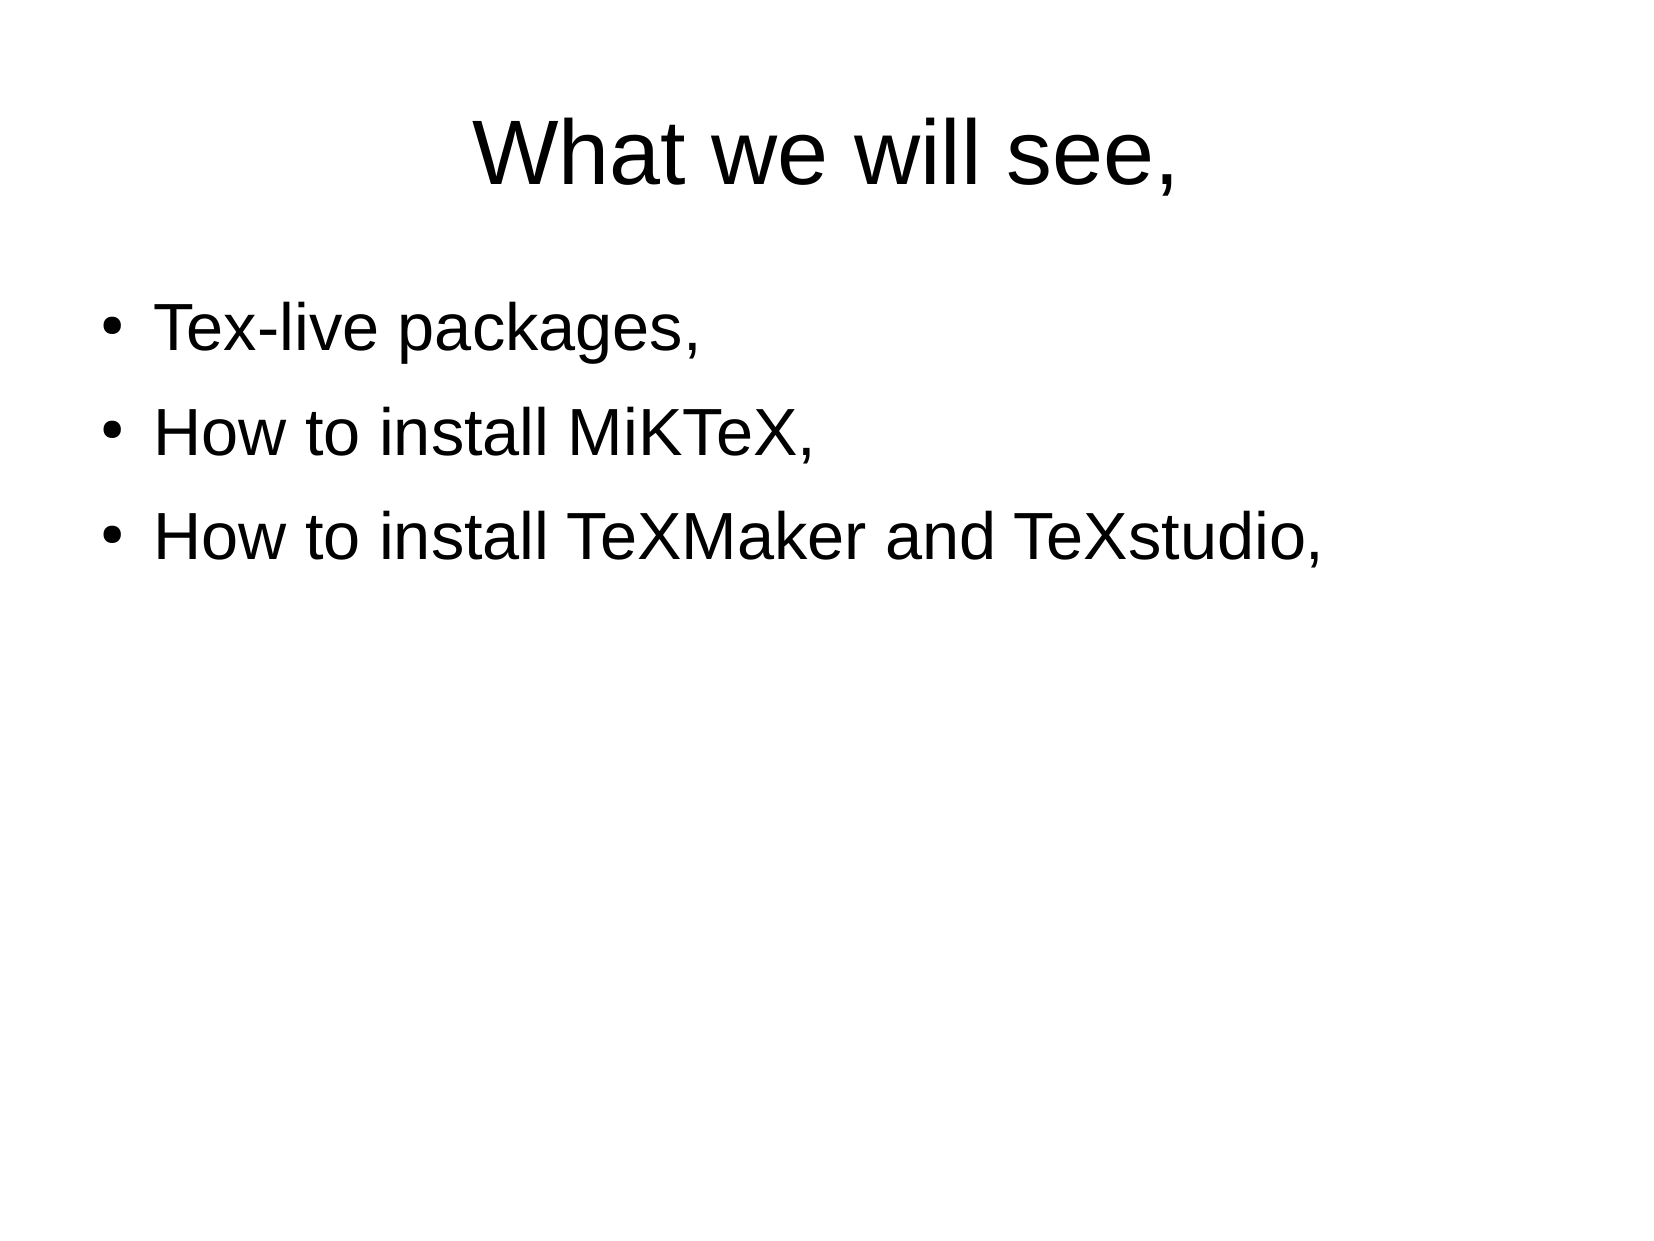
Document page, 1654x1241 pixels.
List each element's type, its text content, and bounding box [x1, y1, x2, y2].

list Tex-live packages, How to install MiKTeX, How to install TeXMaker and TeXstudio, [82, 290, 1571, 1010]
title What we will see, [82, 49, 1571, 257]
